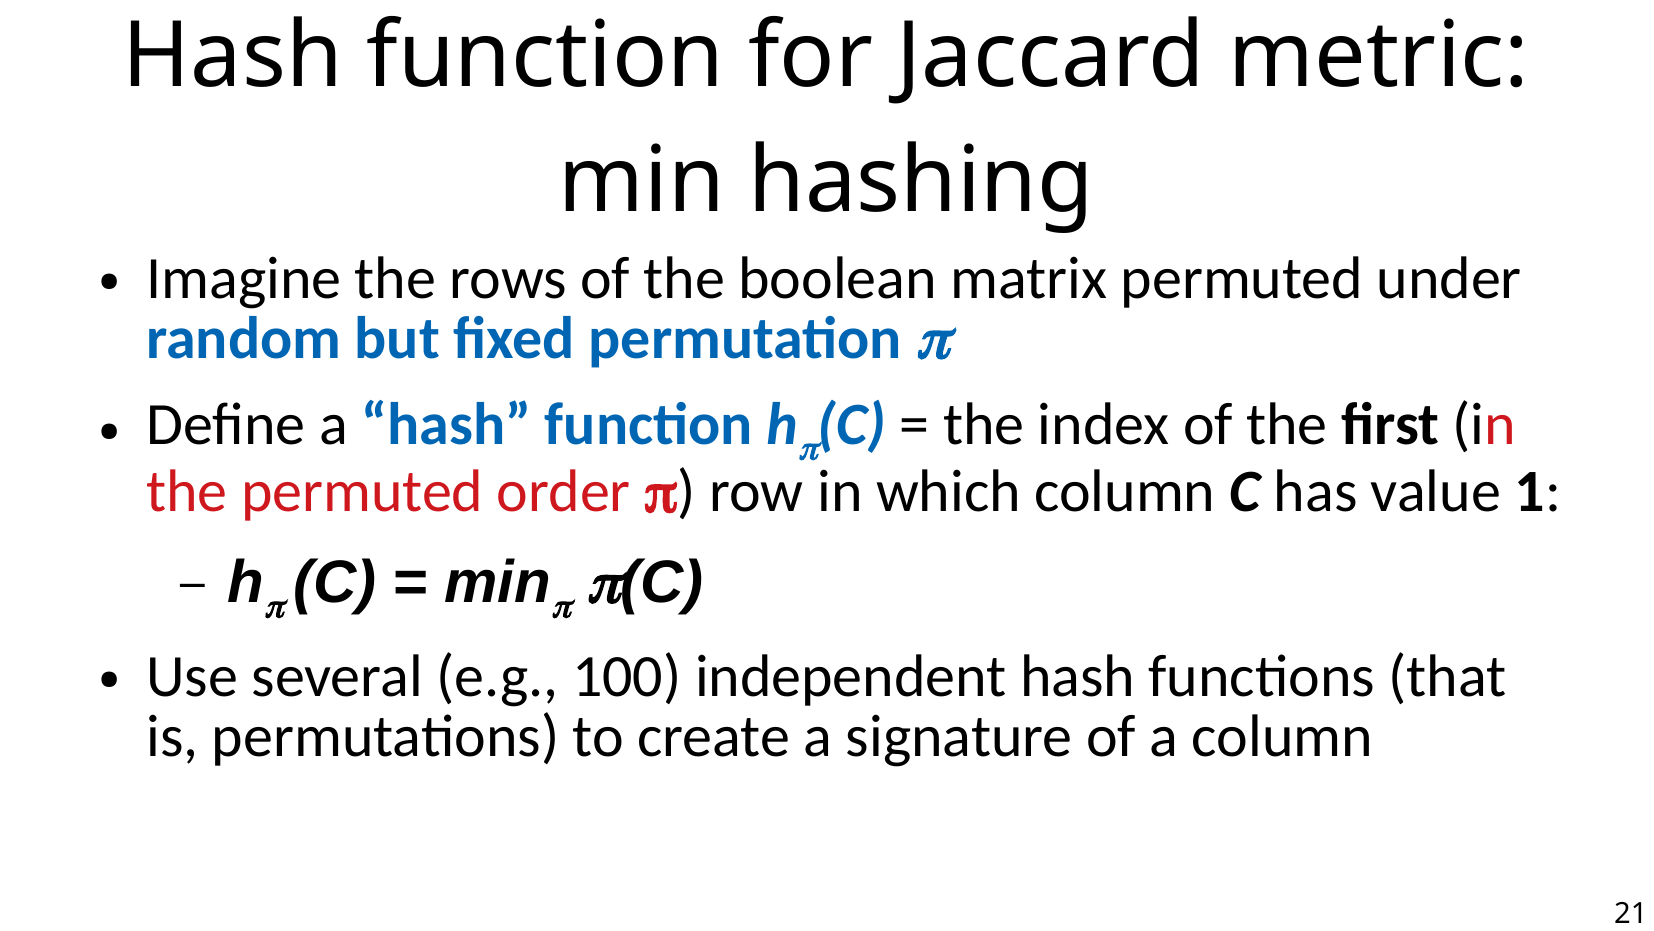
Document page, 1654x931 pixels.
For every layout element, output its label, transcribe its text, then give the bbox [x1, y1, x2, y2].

list Imagine the rows of the boolean matrix permuted under random but fixed permutation  Define a “hash” function h(C) = the index of the first (in the permuted order ) row in which column C has value 1: h (C) = min (C) Use several (e.g., 100) independent hash functions (that is, permutations) to create a signature of a column [82, 253, 1571, 793]
title Hash function for Jaccard metric: min hashing [82, 1, 1571, 226]
